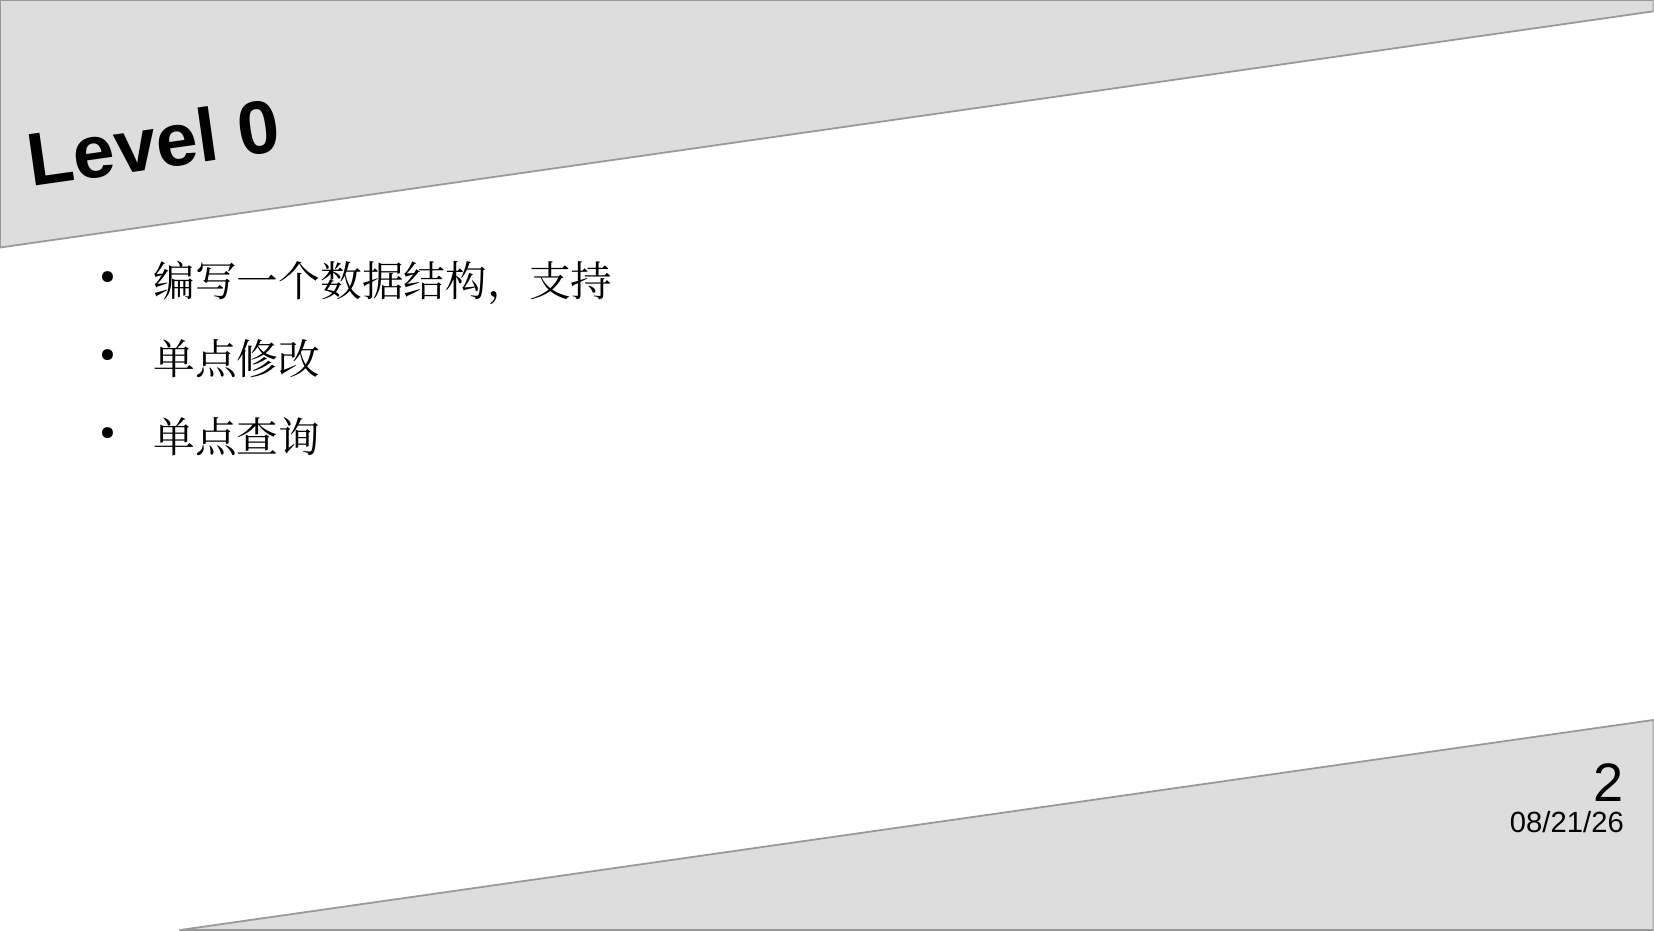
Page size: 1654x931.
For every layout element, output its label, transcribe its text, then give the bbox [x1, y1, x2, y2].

list 编写一个数据结构，支持 单点修改 单点查询 [82, 248, 1538, 789]
title Level 0 [16, 0, 1501, 239]
